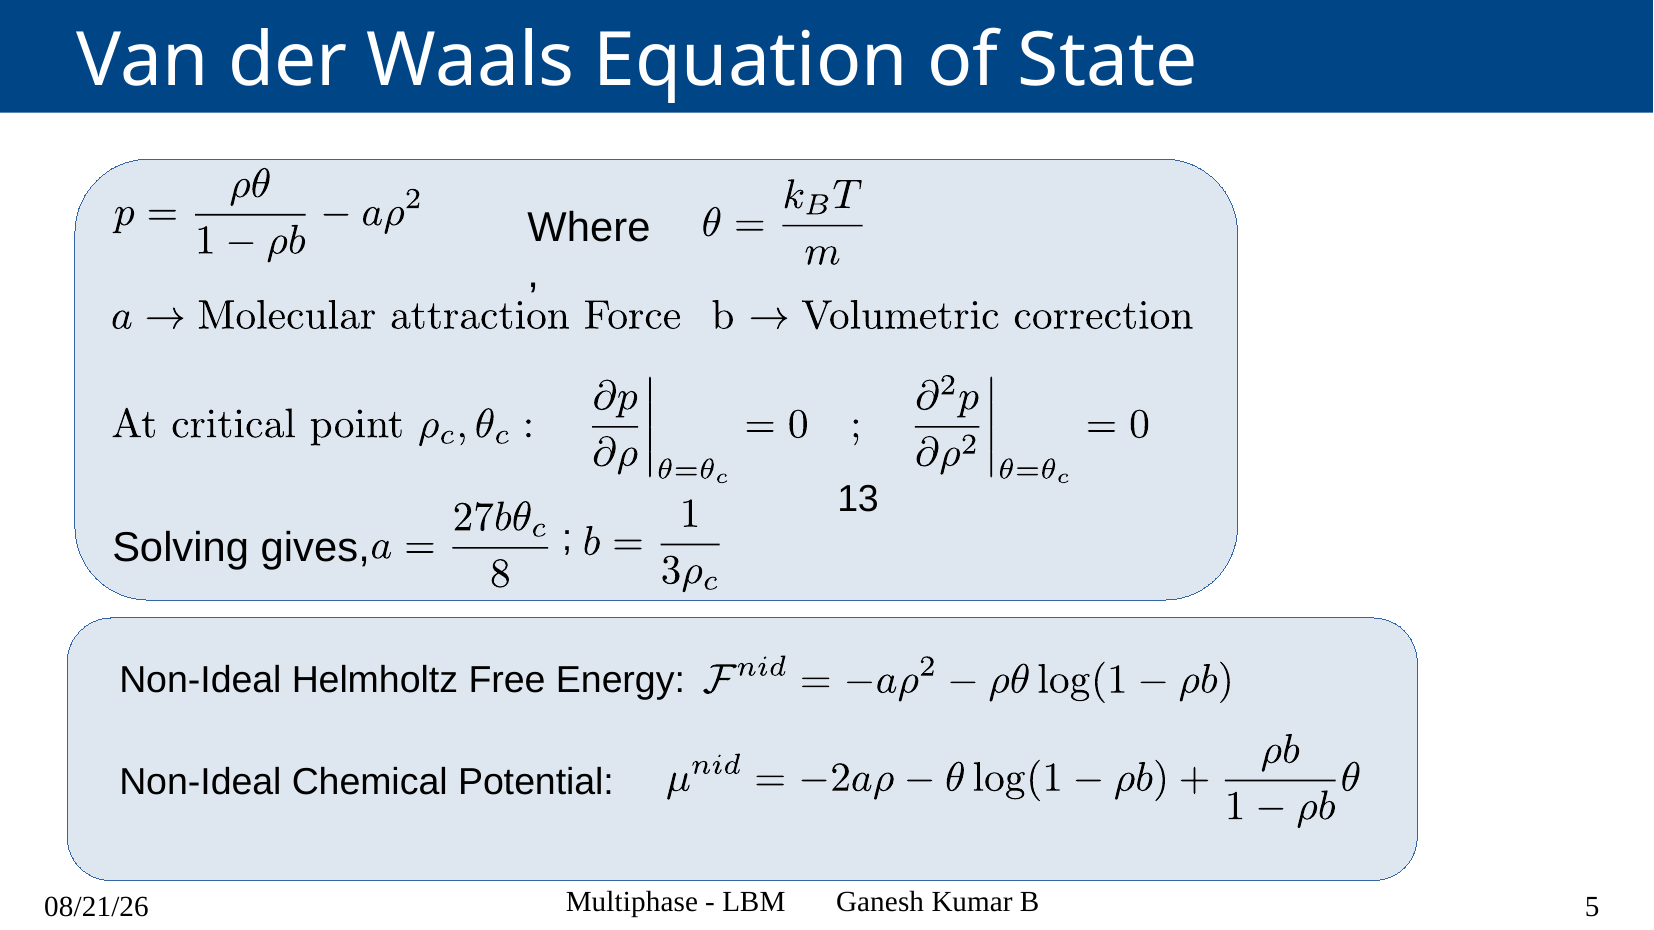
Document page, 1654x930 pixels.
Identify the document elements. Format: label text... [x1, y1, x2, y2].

text_box Non-Ideal Helmholtz Free Energy: [104, 651, 705, 742]
text_box [74, 159, 1238, 601]
text_box ; [547, 509, 585, 562]
text_box Where, [512, 196, 676, 253]
text_box Non-Ideal Chemical Potential: [104, 752, 645, 806]
text_box 13 [822, 470, 898, 541]
title Van der Waals Equation of State [0, 0, 1653, 113]
text_box [67, 617, 1418, 881]
text_box Solving gives, [97, 516, 436, 574]
